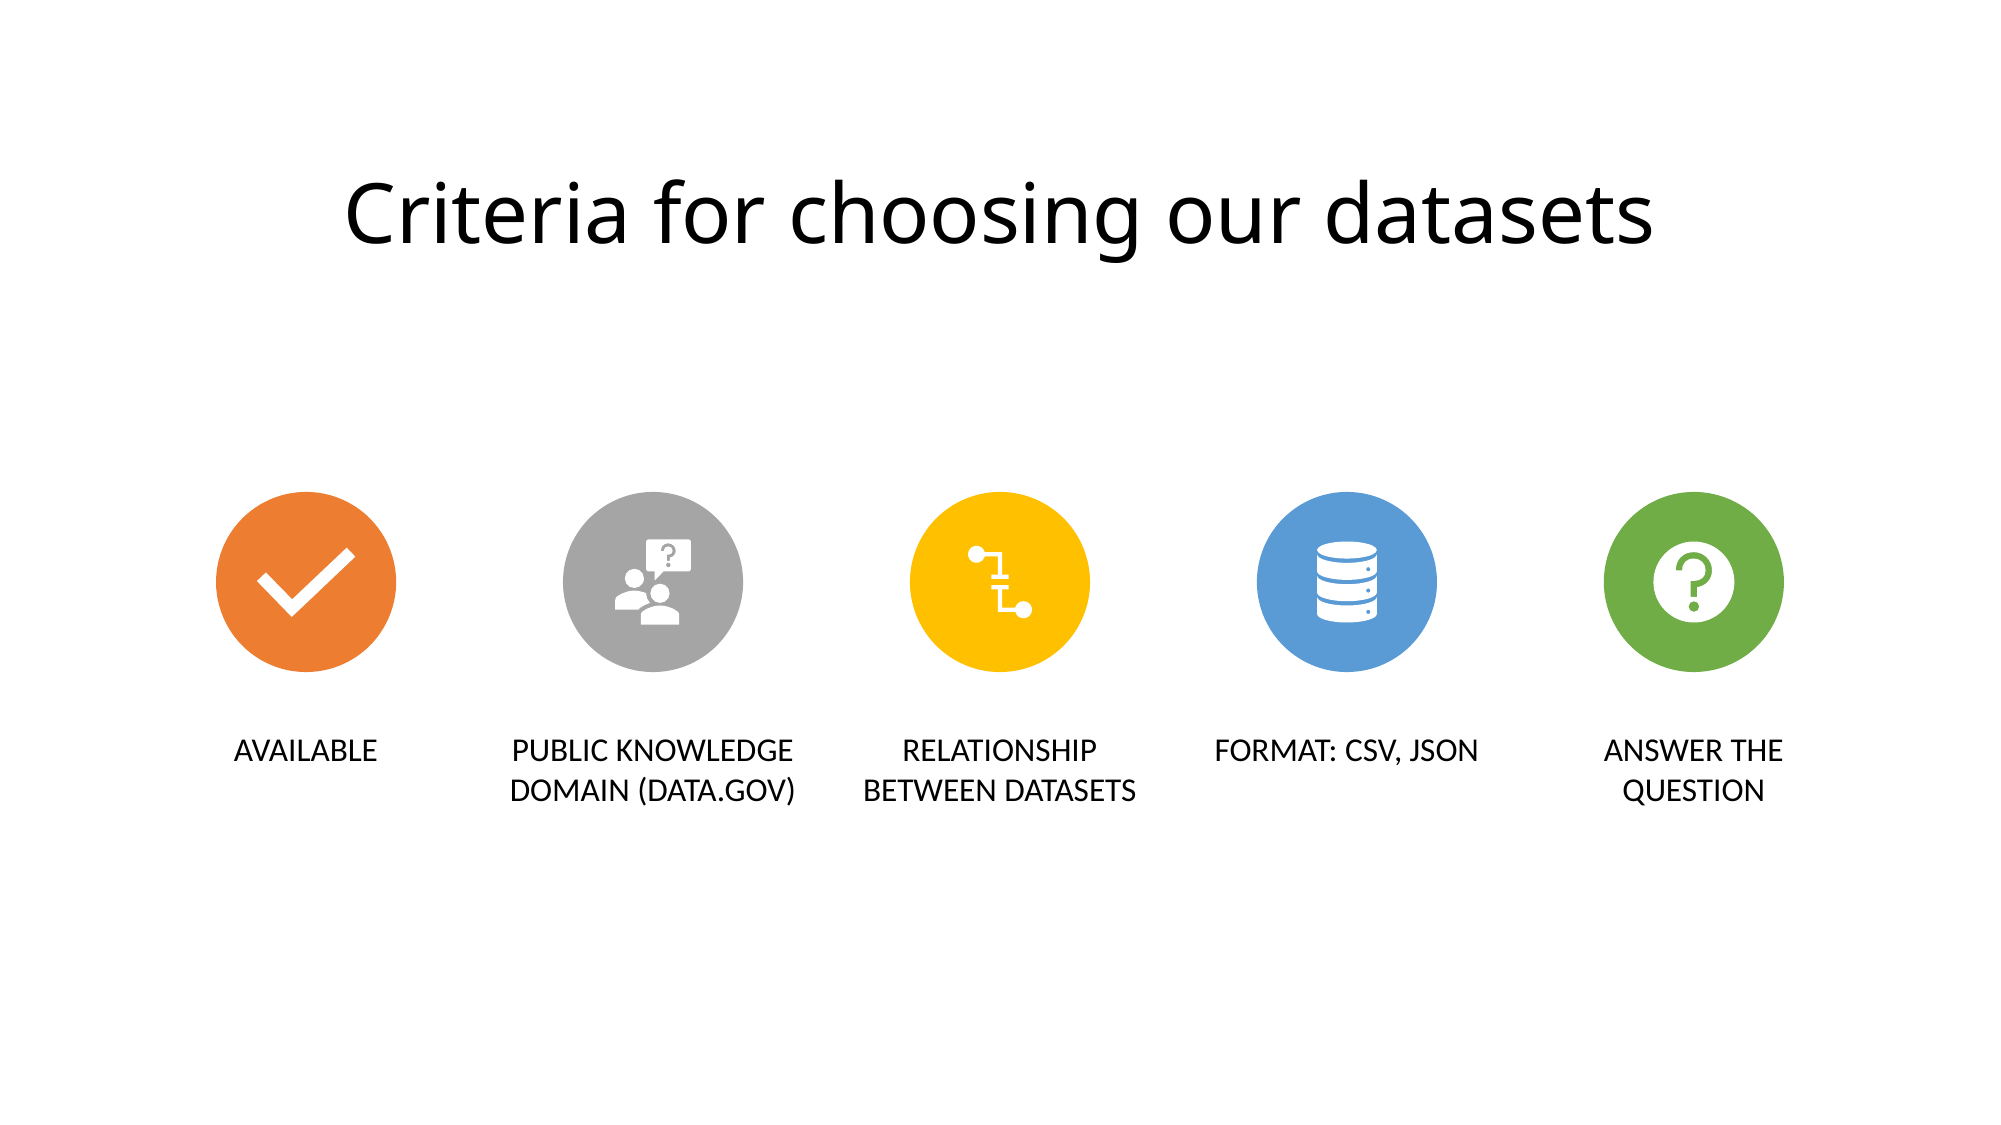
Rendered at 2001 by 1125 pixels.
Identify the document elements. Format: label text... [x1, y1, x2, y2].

text_box Available [158, 728, 454, 847]
text_box Format: CSV, JSON [1199, 728, 1495, 847]
text_box [216, 491, 397, 673]
text_box Public knowledge domain (Data.gov) [505, 728, 801, 847]
text_box [909, 491, 1091, 673]
title Criteria for choosing our datasets [288, 131, 1712, 304]
text_box Answer the question [1546, 728, 1842, 847]
text_box Relationship between datasets [852, 728, 1148, 847]
text_box [1256, 491, 1437, 673]
text_box [1603, 491, 1784, 673]
text_box [562, 491, 744, 673]
